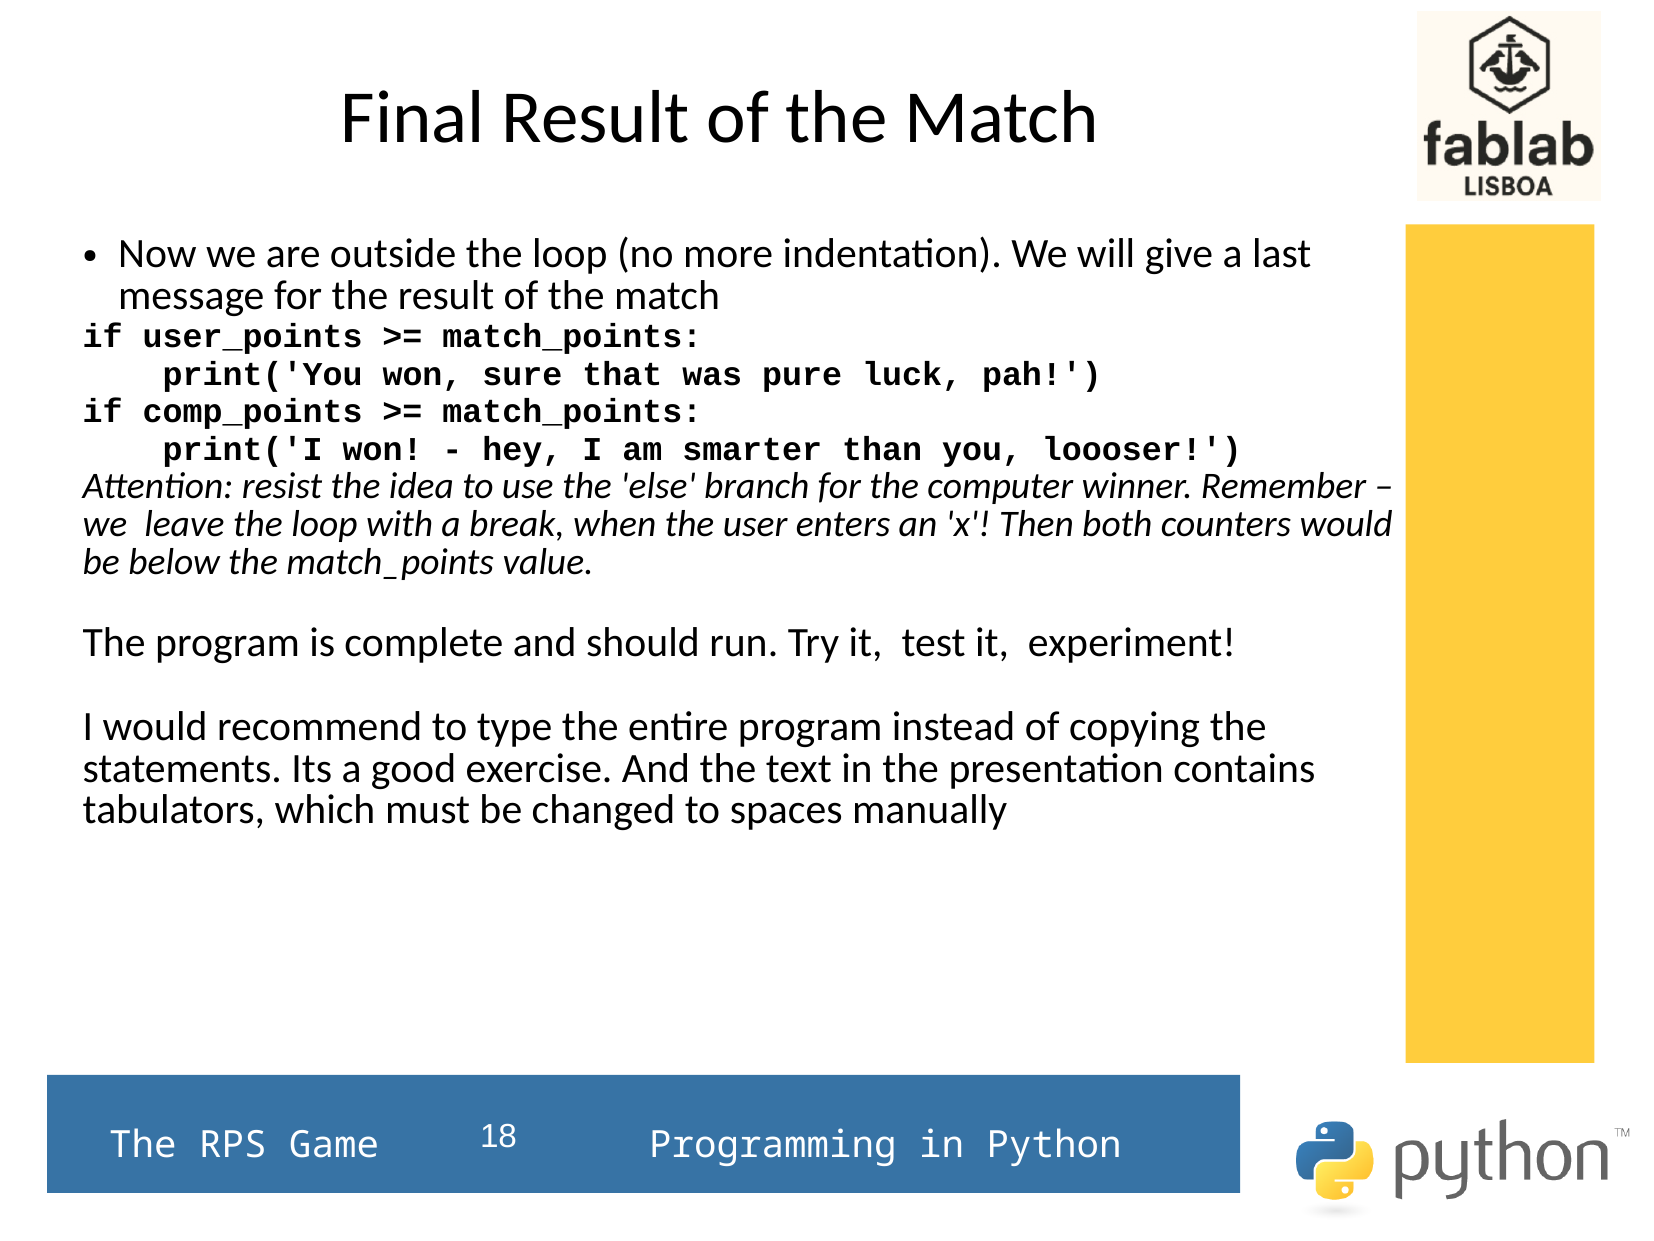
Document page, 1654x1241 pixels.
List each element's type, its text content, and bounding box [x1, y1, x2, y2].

text_box The RPS Game Programming in Python [94, 1110, 1182, 1213]
picture [1417, 11, 1601, 201]
title Final Result of the Match [82, 49, 1358, 198]
subtitle Now we are outside the loop (no more indentation). We will give a last message for the result of the match if user_points >= match_points: print('You won, sure that was pure luck, pah!') if comp_points >= match_points: print('I won! - hey, I am smarter than you, loooser!') Attention: resist the idea to use the 'else' branch for the computer winner. Remember – we leave the loop with a break, when the user enters an 'x'! Then both counters would be below the match_points value. The program is complete and should run. Try it, test it, experiment! I would recommend to type the entire program instead of copying the statements. Its a good exercise. And the text in the presentation contains tabulators, which must be changed to spaces manually [82, 236, 1406, 1034]
text_box [47, 1074, 1241, 1193]
text_box [1405, 224, 1595, 1063]
picture [1240, 1098, 1654, 1241]
